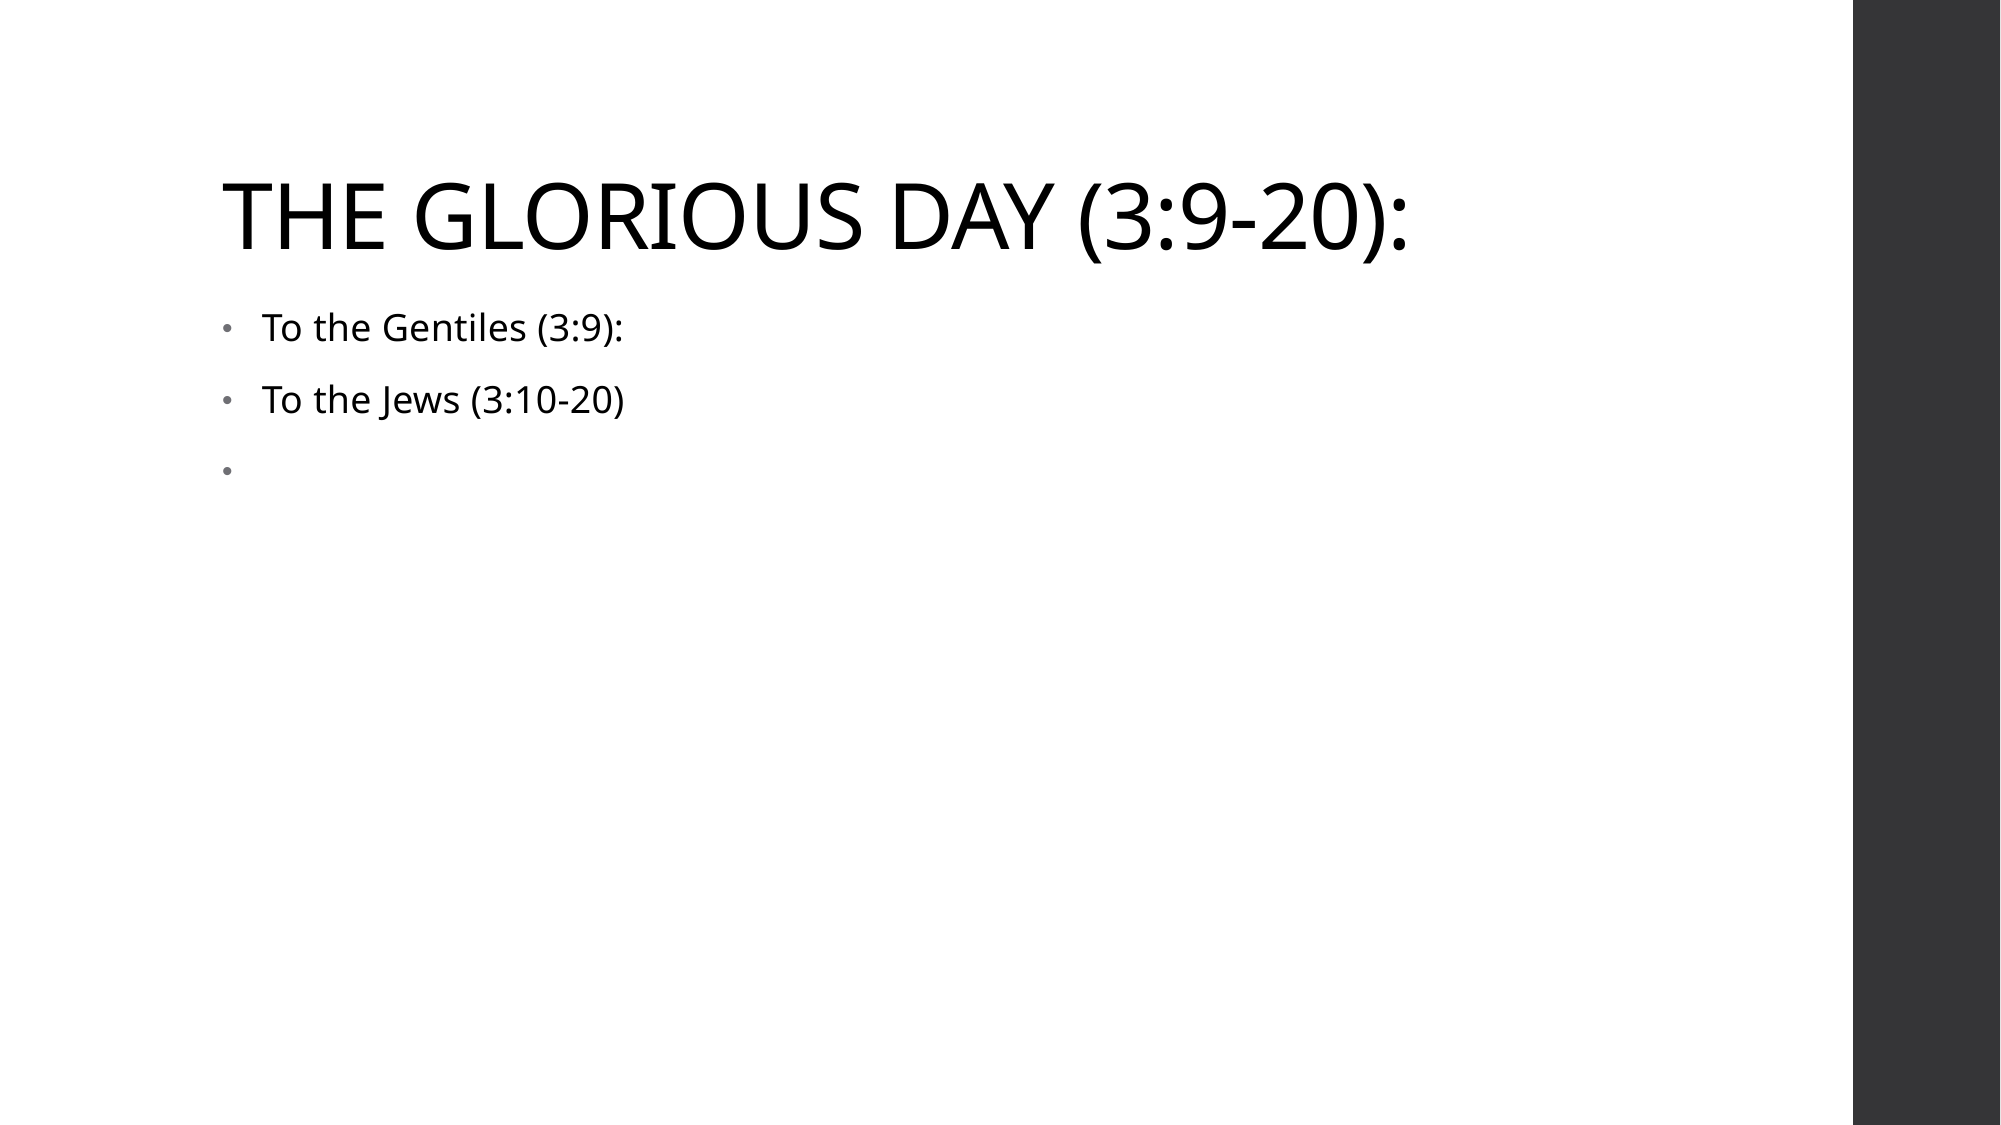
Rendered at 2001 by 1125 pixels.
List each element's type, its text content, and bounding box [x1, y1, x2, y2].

list To the Gentiles (3:9): To the Jews (3:10-20) [206, 299, 1617, 1014]
title THE GLORIOUS DAY (3:9-20): [206, 60, 1797, 278]
